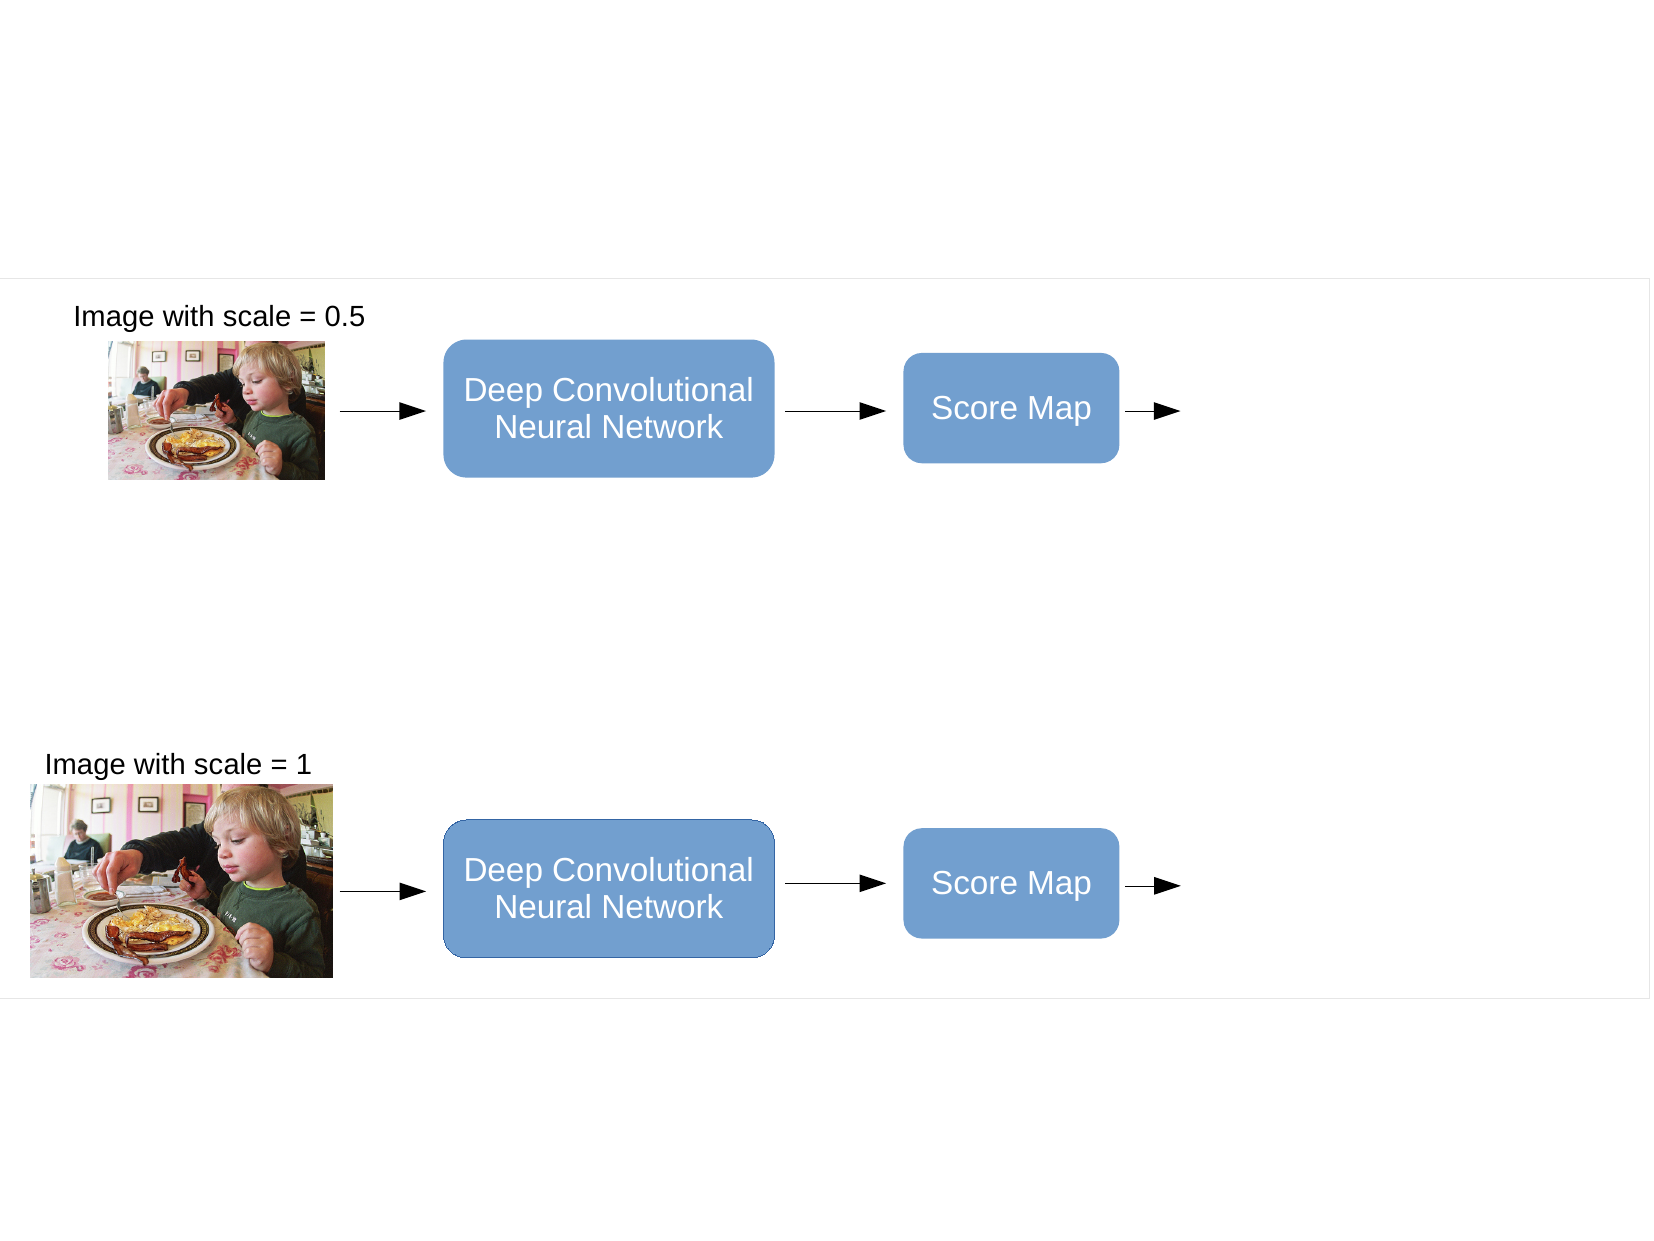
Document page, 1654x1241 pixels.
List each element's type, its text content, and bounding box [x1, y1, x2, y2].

text_box Deep Convolutional Neural Network [443, 819, 775, 958]
text_box Score Map [903, 828, 1120, 939]
text_box Deep Convolutional Neural Network [443, 339, 775, 478]
text_box Score Map [903, 352, 1120, 464]
picture [30, 784, 333, 978]
text_box Image with scale = 0.5 [55, 292, 385, 341]
picture [108, 341, 325, 480]
text_box Image with scale = 1 [15, 740, 342, 789]
